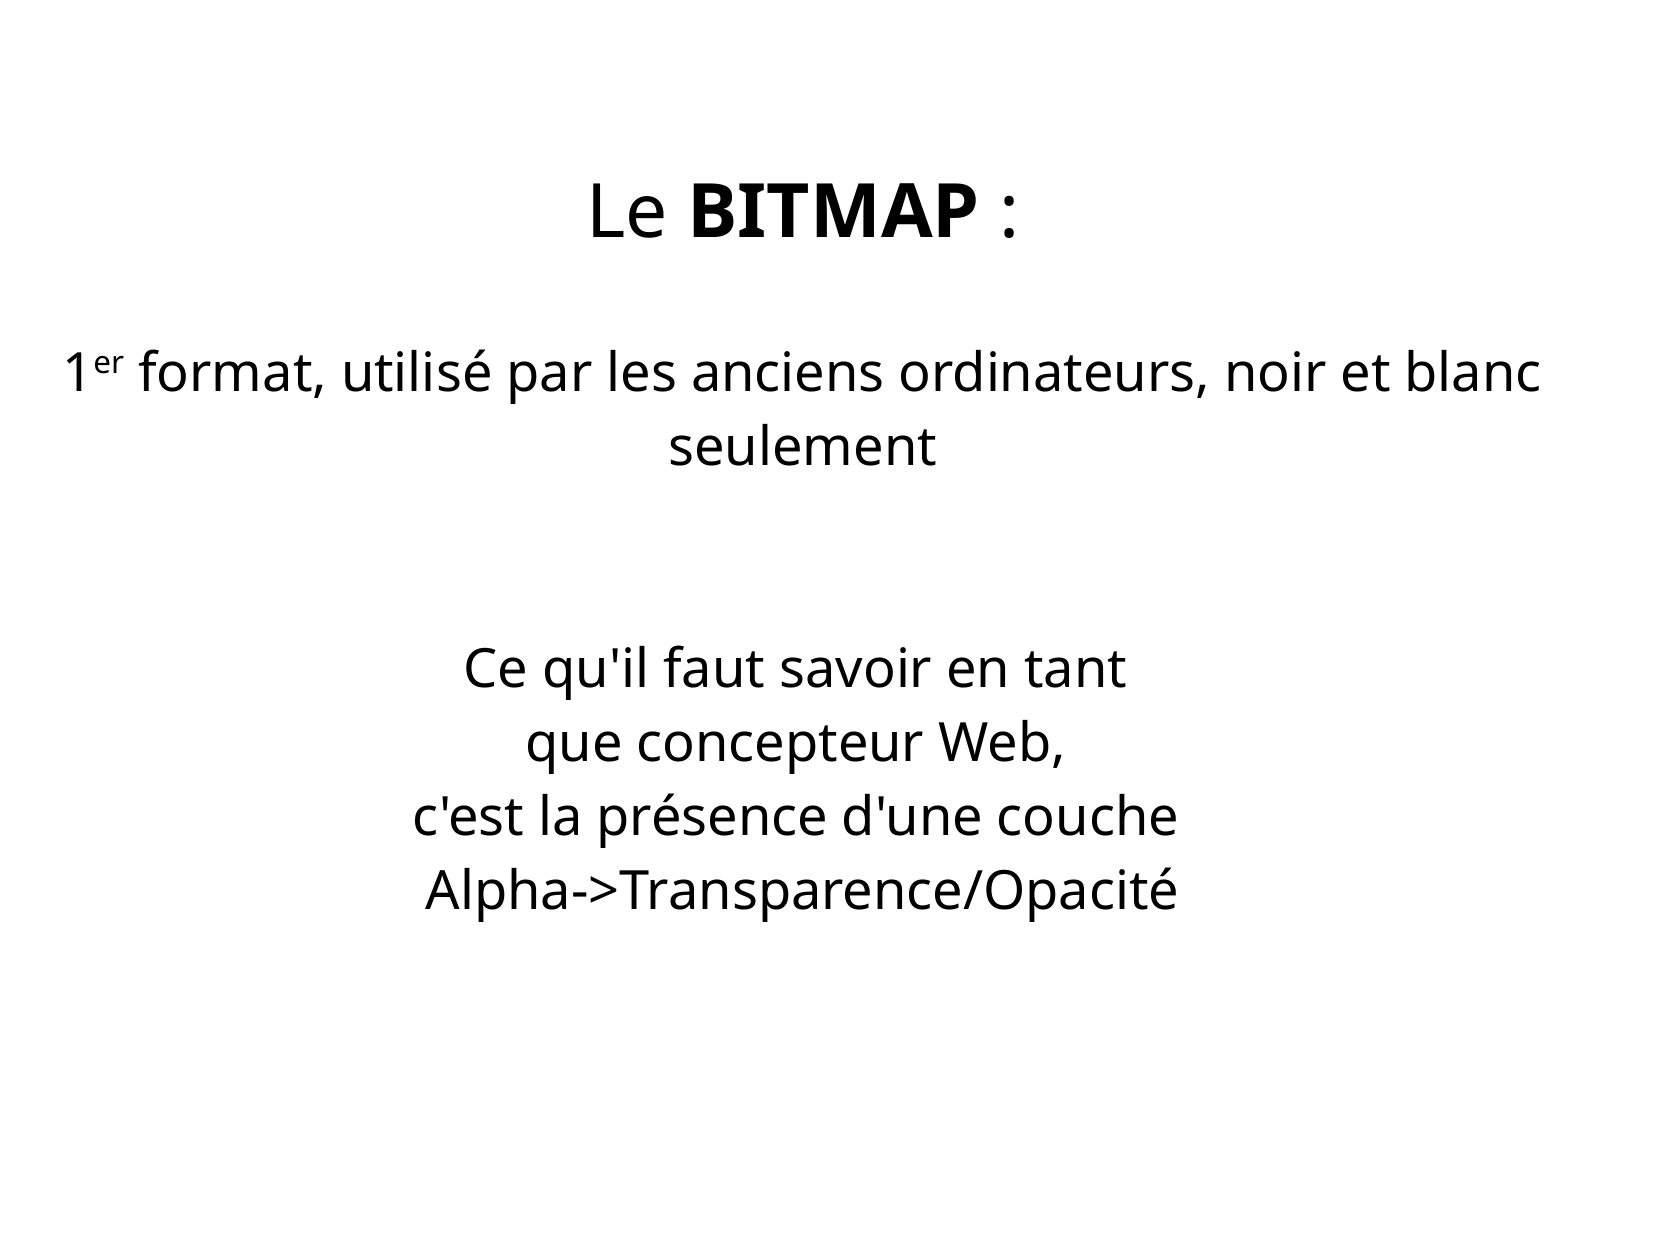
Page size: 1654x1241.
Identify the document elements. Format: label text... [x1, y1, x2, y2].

text_box Le BITMAP : 1er format, utilisé par les anciens ordinateurs, noir et blanc seulement Ce qu'il faut savoir en tant que concepteur Web, c'est la présence d'une couche Alpha->Transparence/Opacité [29, 47, 1577, 1229]
